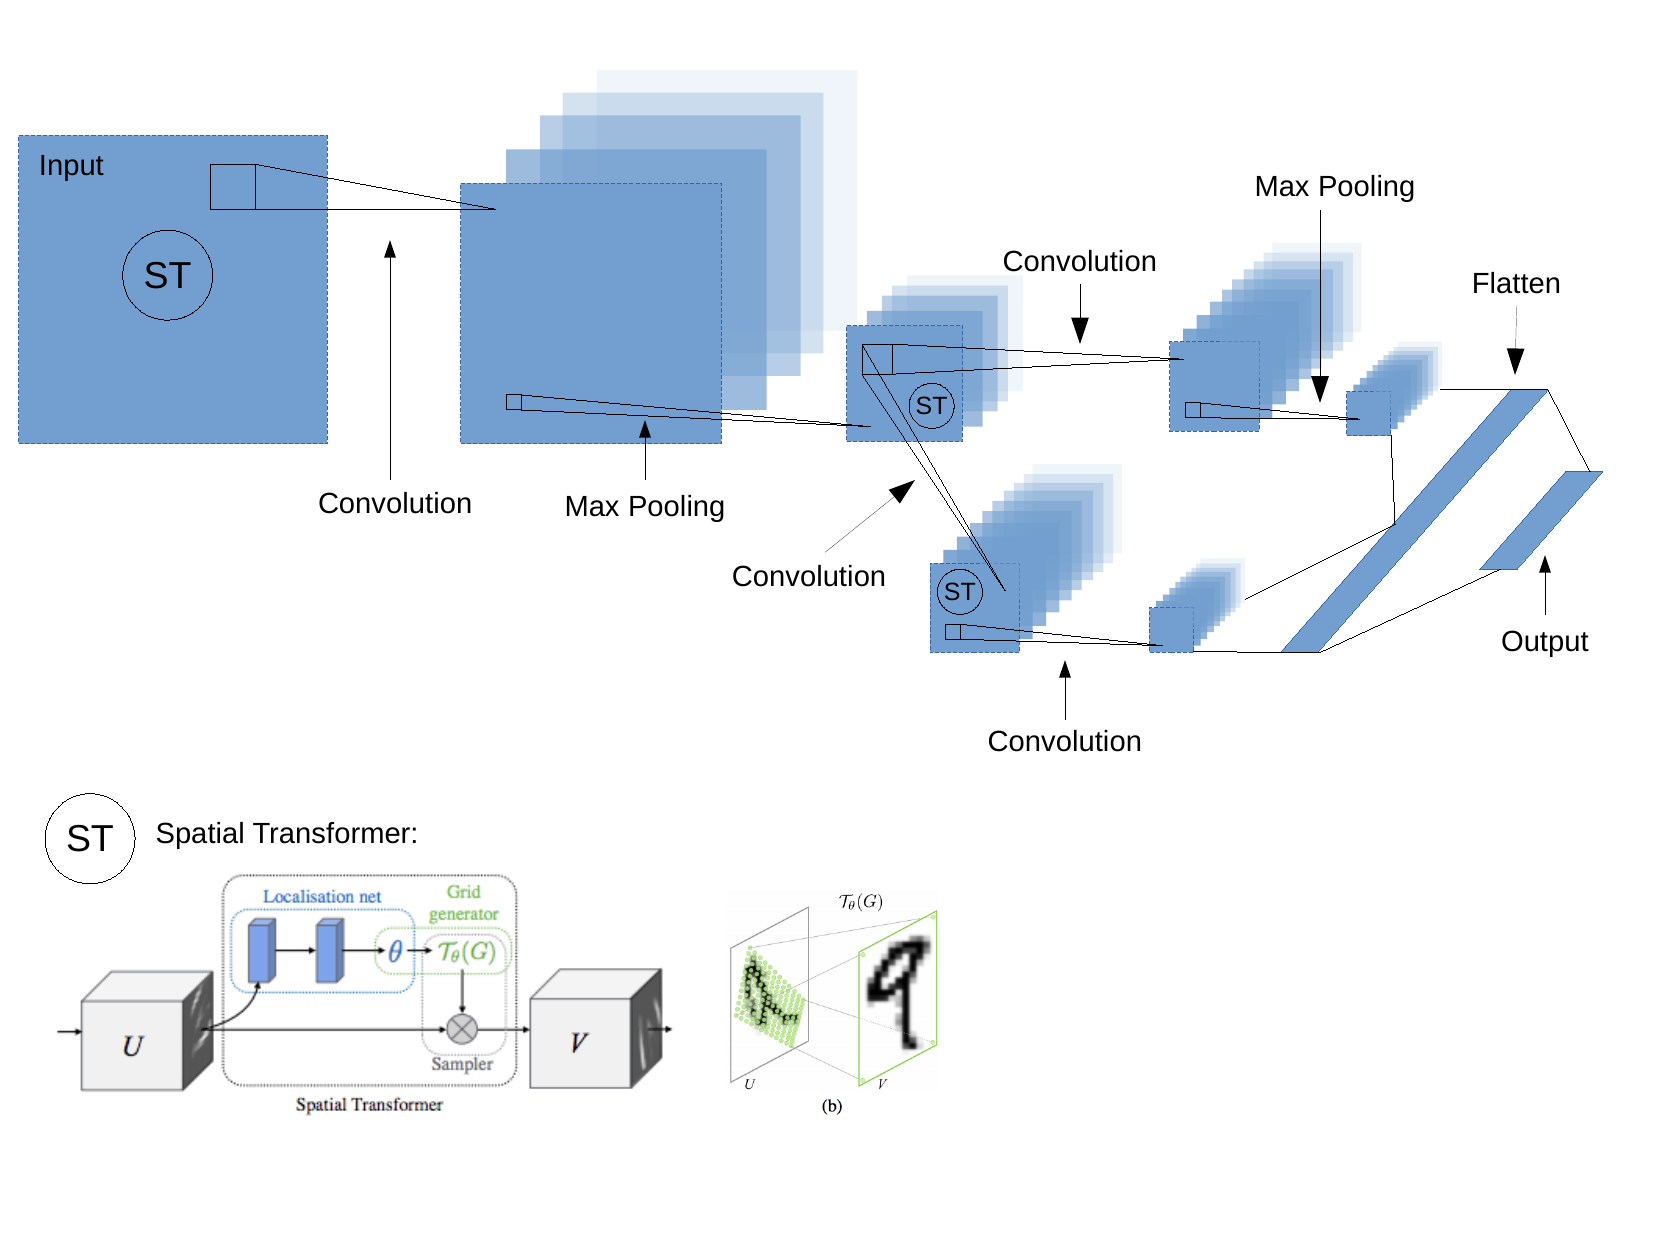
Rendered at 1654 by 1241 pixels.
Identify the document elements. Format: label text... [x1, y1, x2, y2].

text_box [18, 135, 328, 444]
text_box [1321, 242, 1362, 369]
text_box Input [24, 141, 325, 189]
text_box ST [45, 793, 136, 884]
text_box [1280, 390, 1548, 652]
text_box Convolution [915, 717, 1216, 766]
text_box Convolution [659, 552, 960, 601]
text_box Max Pooling [1185, 162, 1486, 211]
text_box ST [939, 569, 983, 615]
text_box Flatten [1366, 259, 1654, 307]
text_box ST [909, 383, 955, 429]
text_box [1346, 341, 1443, 436]
text_box [1479, 471, 1603, 570]
picture [705, 868, 961, 1126]
text_box [1149, 558, 1245, 653]
text_box Convolution [245, 480, 546, 528]
text_box [930, 464, 1122, 653]
text_box Max Pooling [495, 482, 796, 543]
text_box ST [122, 230, 213, 321]
text_box [211, 189, 255, 209]
text_box [256, 178, 328, 209]
text_box Convolution [930, 238, 1231, 286]
picture [45, 856, 683, 1126]
text_box [1169, 242, 1320, 432]
text_box [460, 70, 1023, 444]
text_box Spatial Transformer: [140, 810, 441, 858]
text_box Output [1395, 617, 1654, 678]
